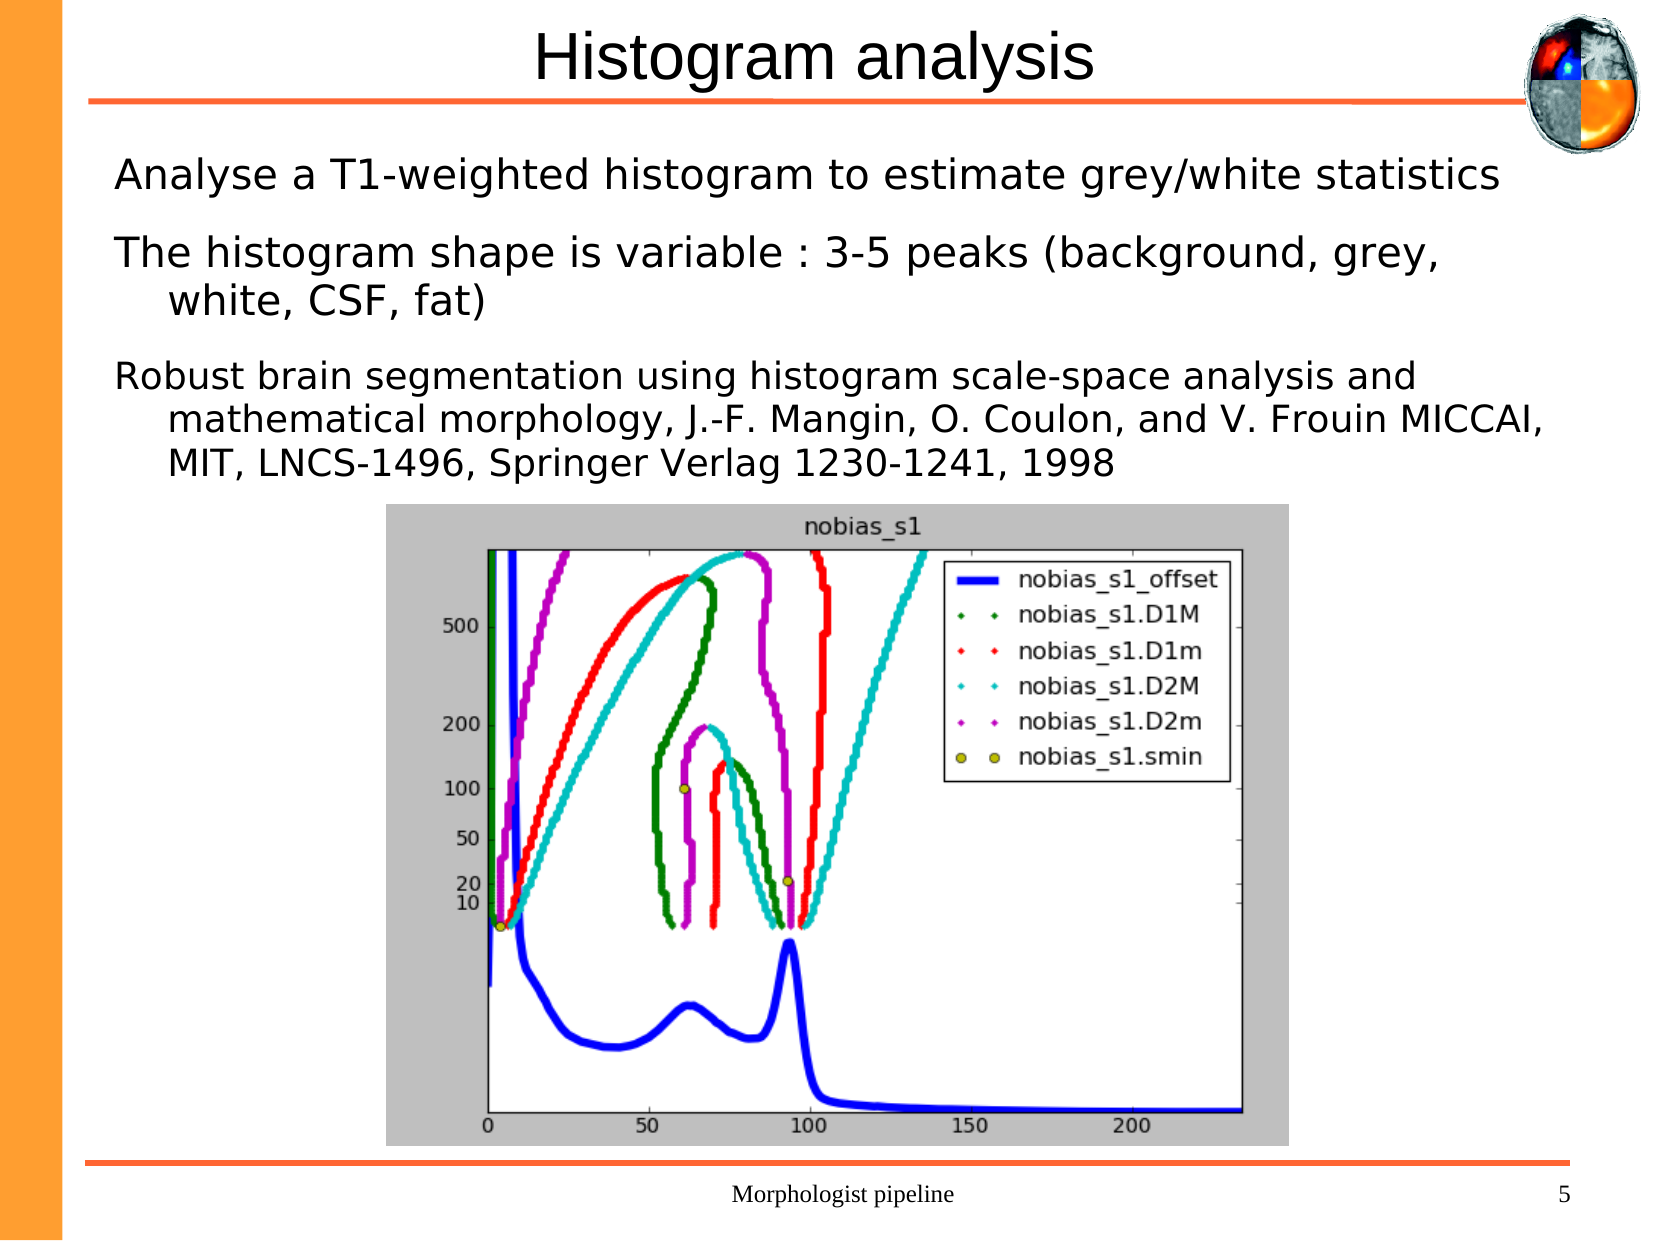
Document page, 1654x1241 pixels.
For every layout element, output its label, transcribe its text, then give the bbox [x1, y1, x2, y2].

picture [1523, 13, 1642, 156]
title Histogram analysis [120, 19, 1510, 94]
list Analyse a T1-weighted histogram to estimate grey/white statistics The histogram shape is variable : 3-5 peaks (background, grey, white, CSF, fat) Robust brain segmentation using histogram scale-space analysis and mathematical morphology, J.-F. Mangin, O. Coulon, and V. Frouin MICCAI, MIT, LNCS-1496, Springer Verlag 1230-1241, 1998 [96, 150, 1564, 1094]
picture [386, 504, 1289, 1146]
